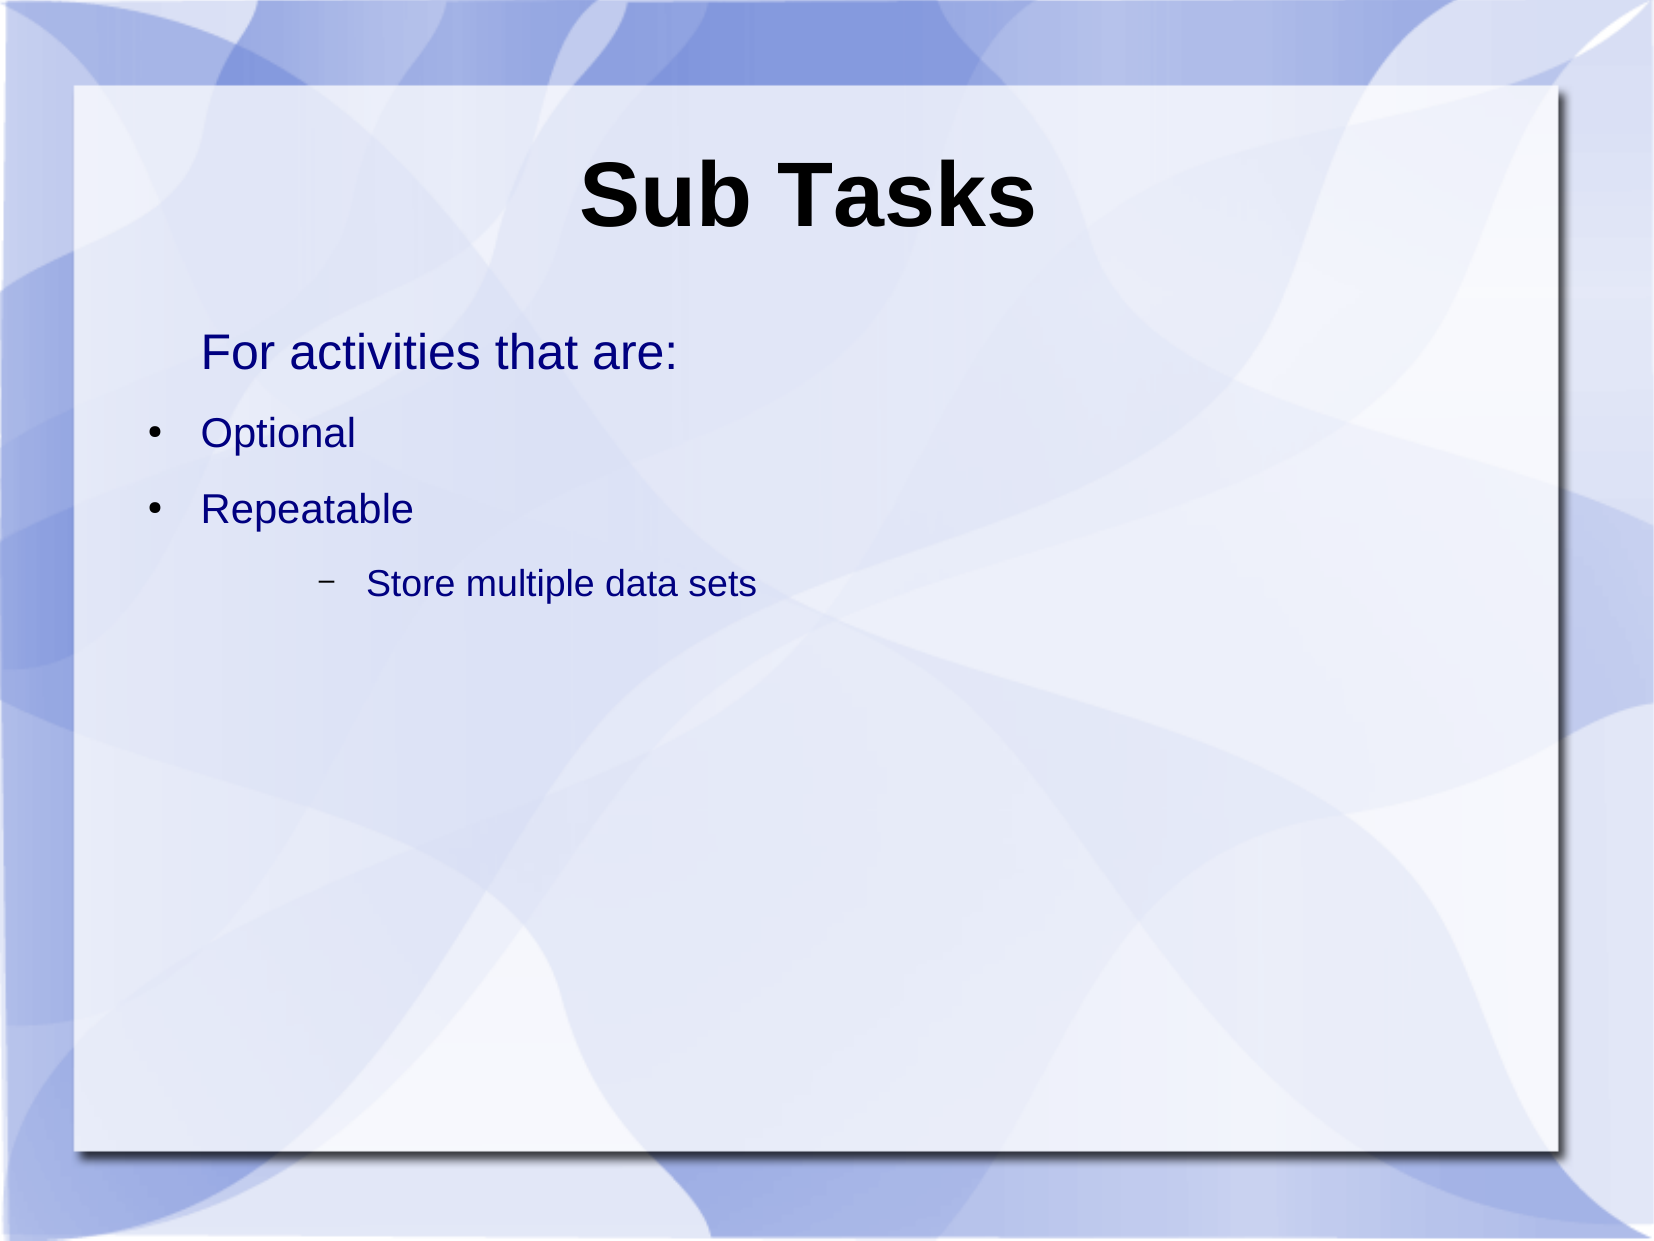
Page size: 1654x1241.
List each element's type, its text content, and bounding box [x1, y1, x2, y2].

title Sub Tasks [82, 90, 1536, 298]
picture [0, 0, 1654, 1241]
list For activities that are: Optional Repeatable Store multiple data sets [129, 324, 793, 975]
